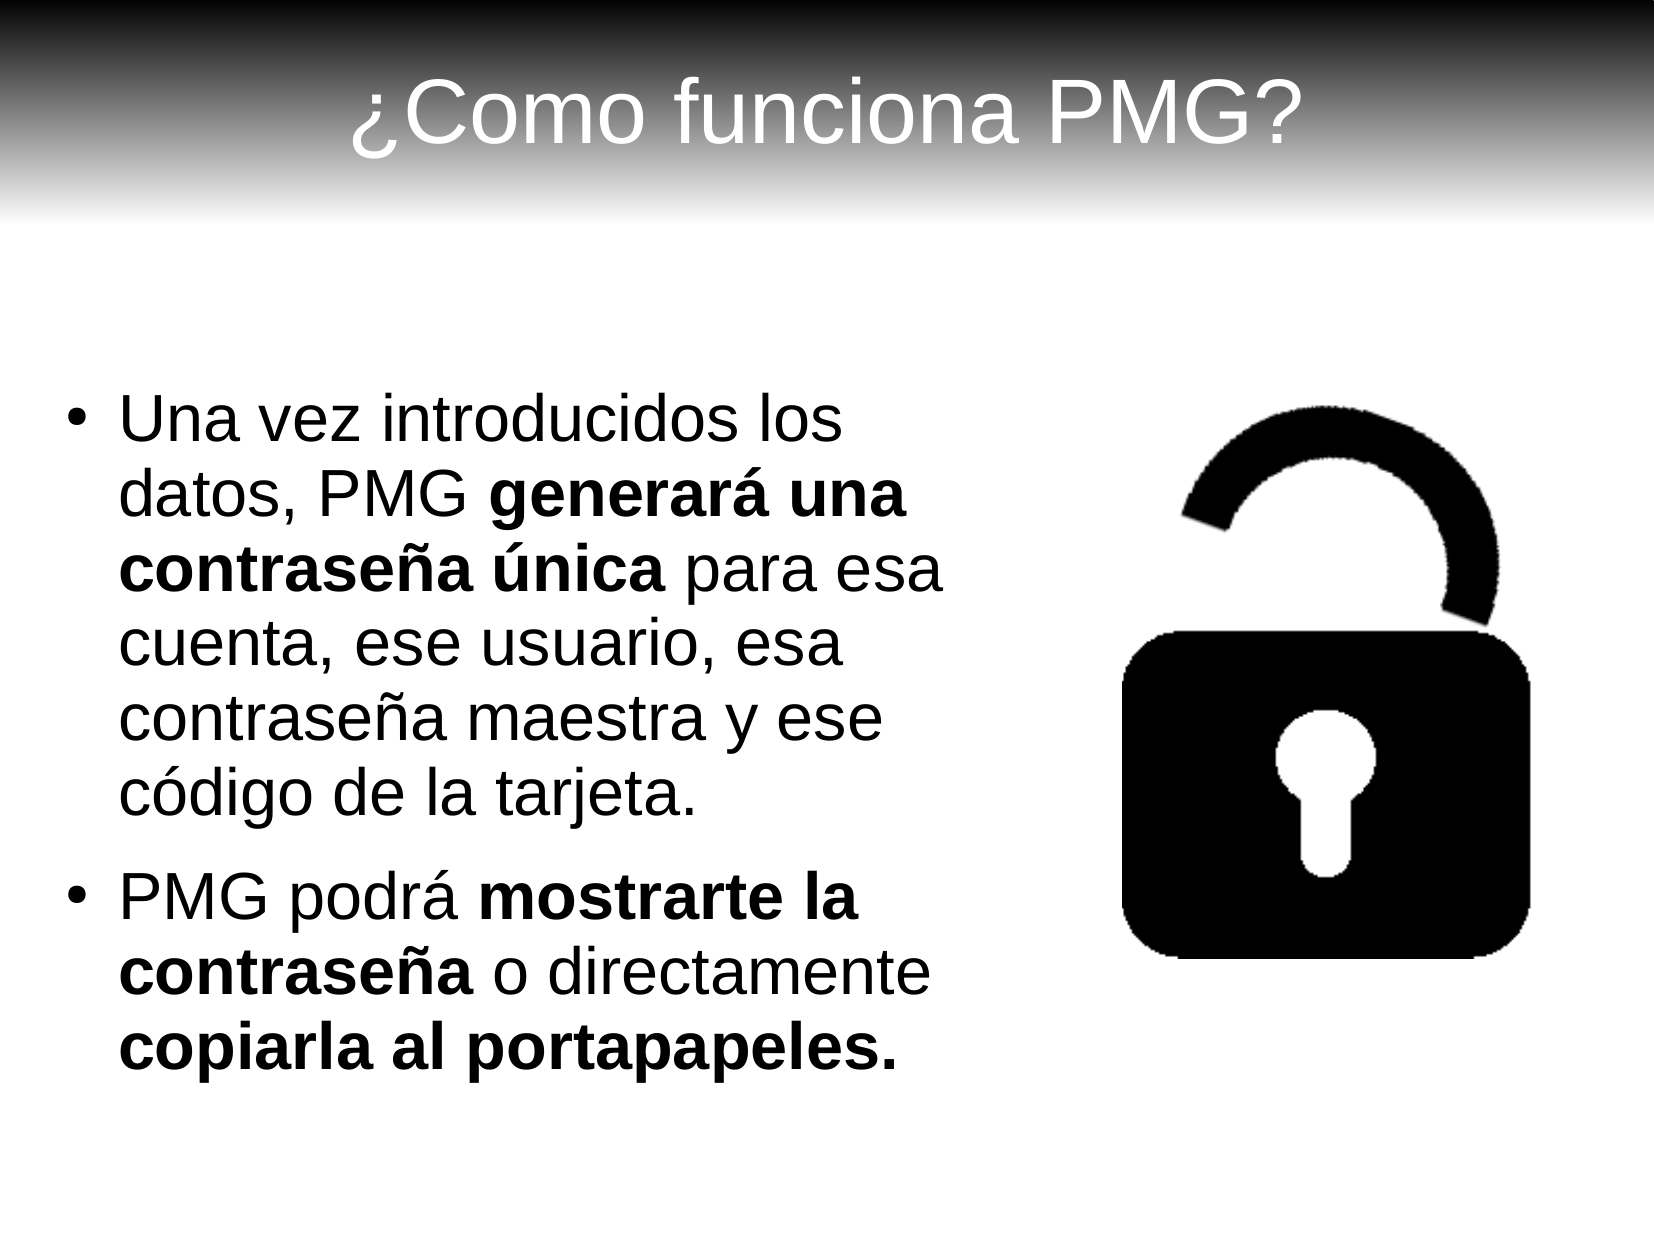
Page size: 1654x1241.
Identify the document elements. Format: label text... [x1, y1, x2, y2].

picture [1122, 400, 1535, 959]
title ¿Como funciona PMG? [0, 0, 1654, 225]
list Una vez introducidos los datos, PMG generará una contraseña única para esa cuenta, ese usuario, esa contraseña maestra y ese código de la tarjeta. PMG podrá mostrarte la contraseña o directamente copiarla al portapapeles. [47, 107, 1040, 1241]
